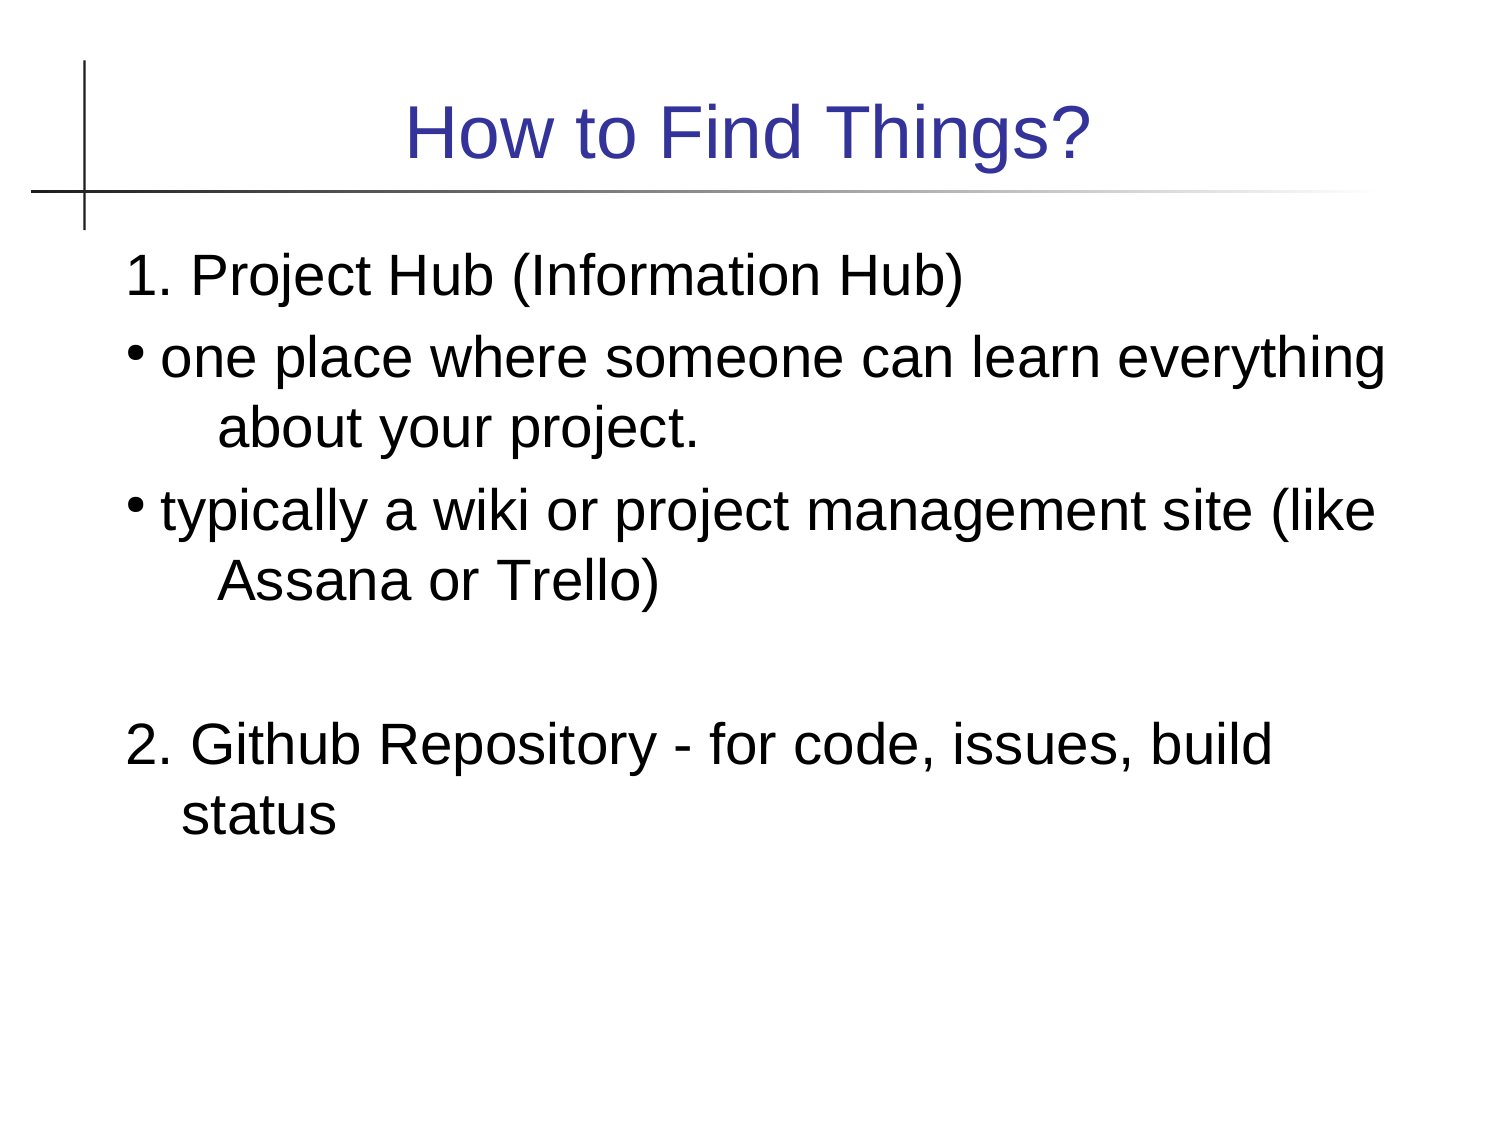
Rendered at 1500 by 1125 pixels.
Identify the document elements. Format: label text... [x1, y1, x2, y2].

list 1. Project Hub (Information Hub) one place where someone can learn everything about your project. typically a wiki or project management site (like Assana or Trello) 2. Github Repository - for code, issues, build status [110, 229, 1408, 1006]
title How to Find Things? [100, 42, 1397, 182]
